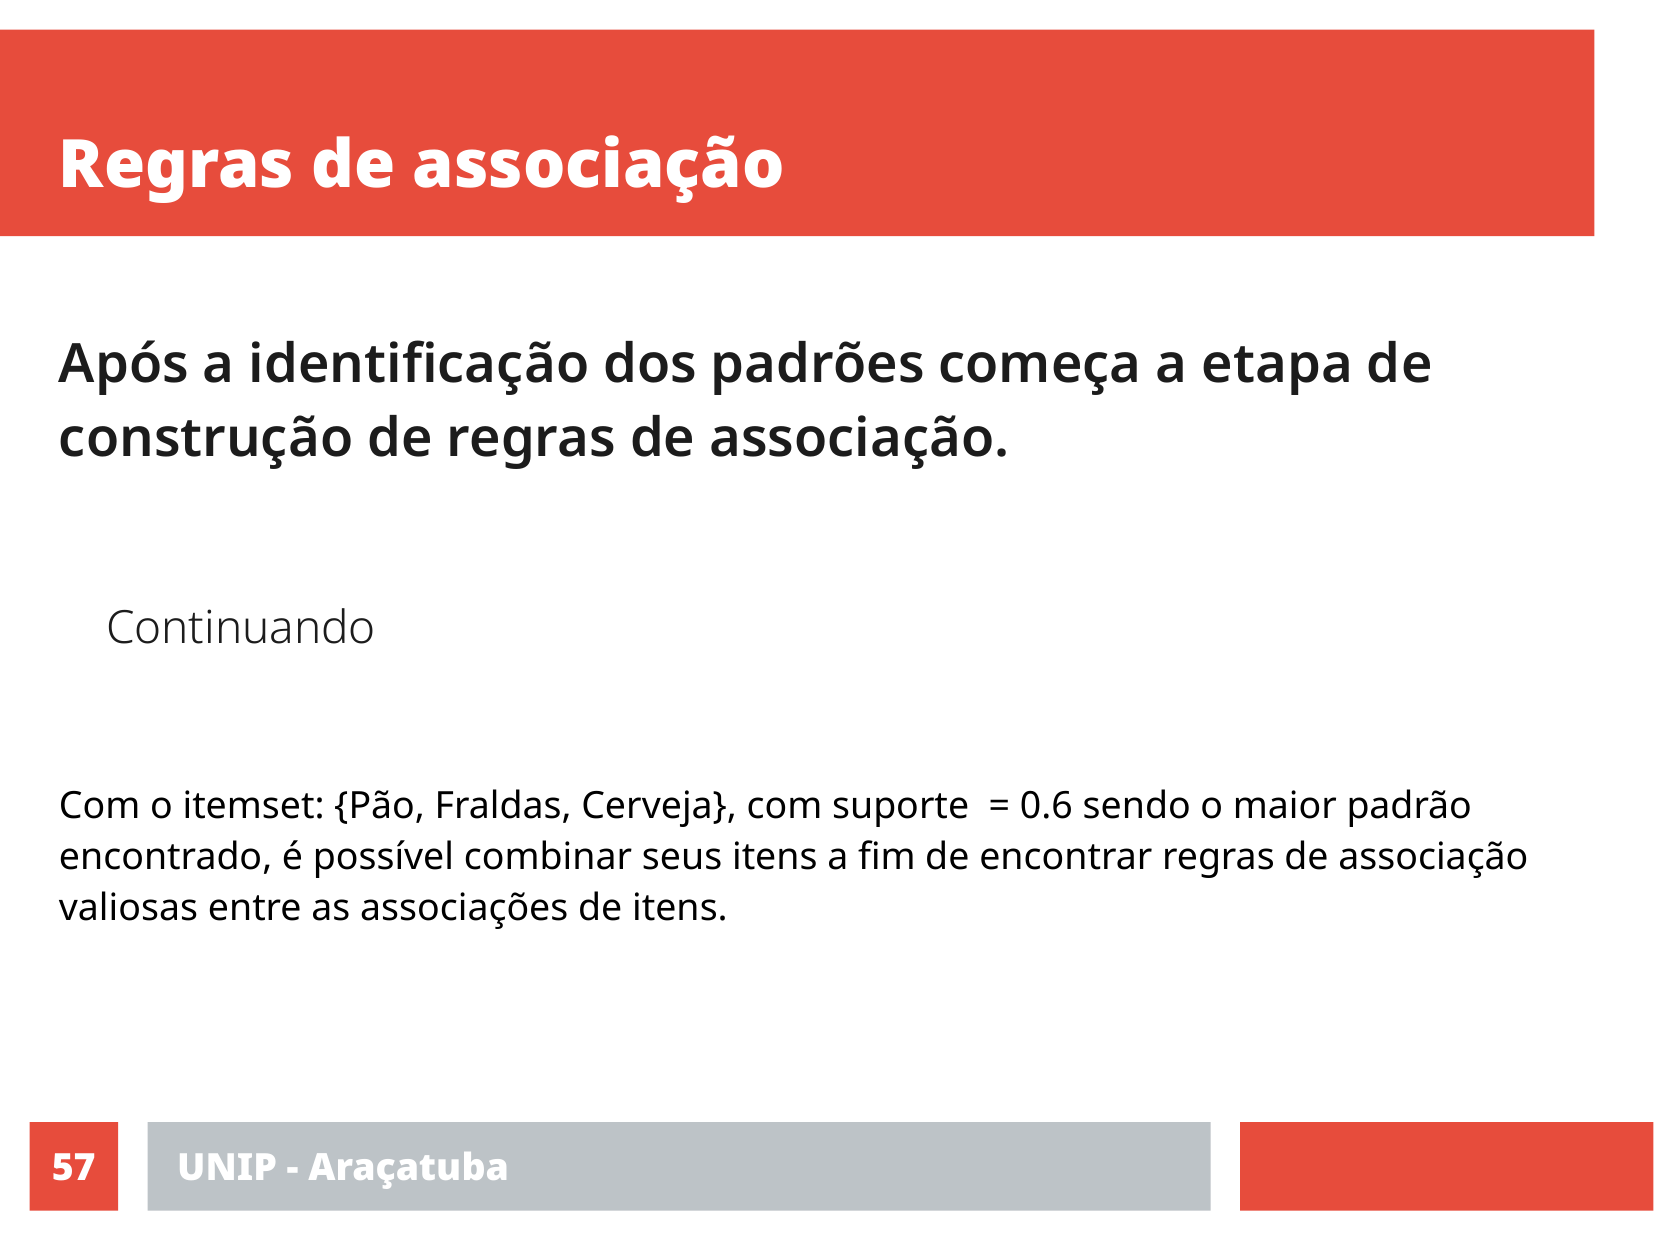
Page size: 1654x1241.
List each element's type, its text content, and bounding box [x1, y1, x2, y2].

title Regras de associação [59, 59, 1595, 207]
list Após a identificação dos padrões começa a etapa de construção de regras de associação. Continuando Com o itemset: {Pão, Fraldas, Cerveja}, com suporte = 0.6 sendo o maior padrão encontrado, é possível combinar seus itens a fim de encontrar regras de associação valiosas entre as associações de itens. [59, 324, 1565, 1093]
